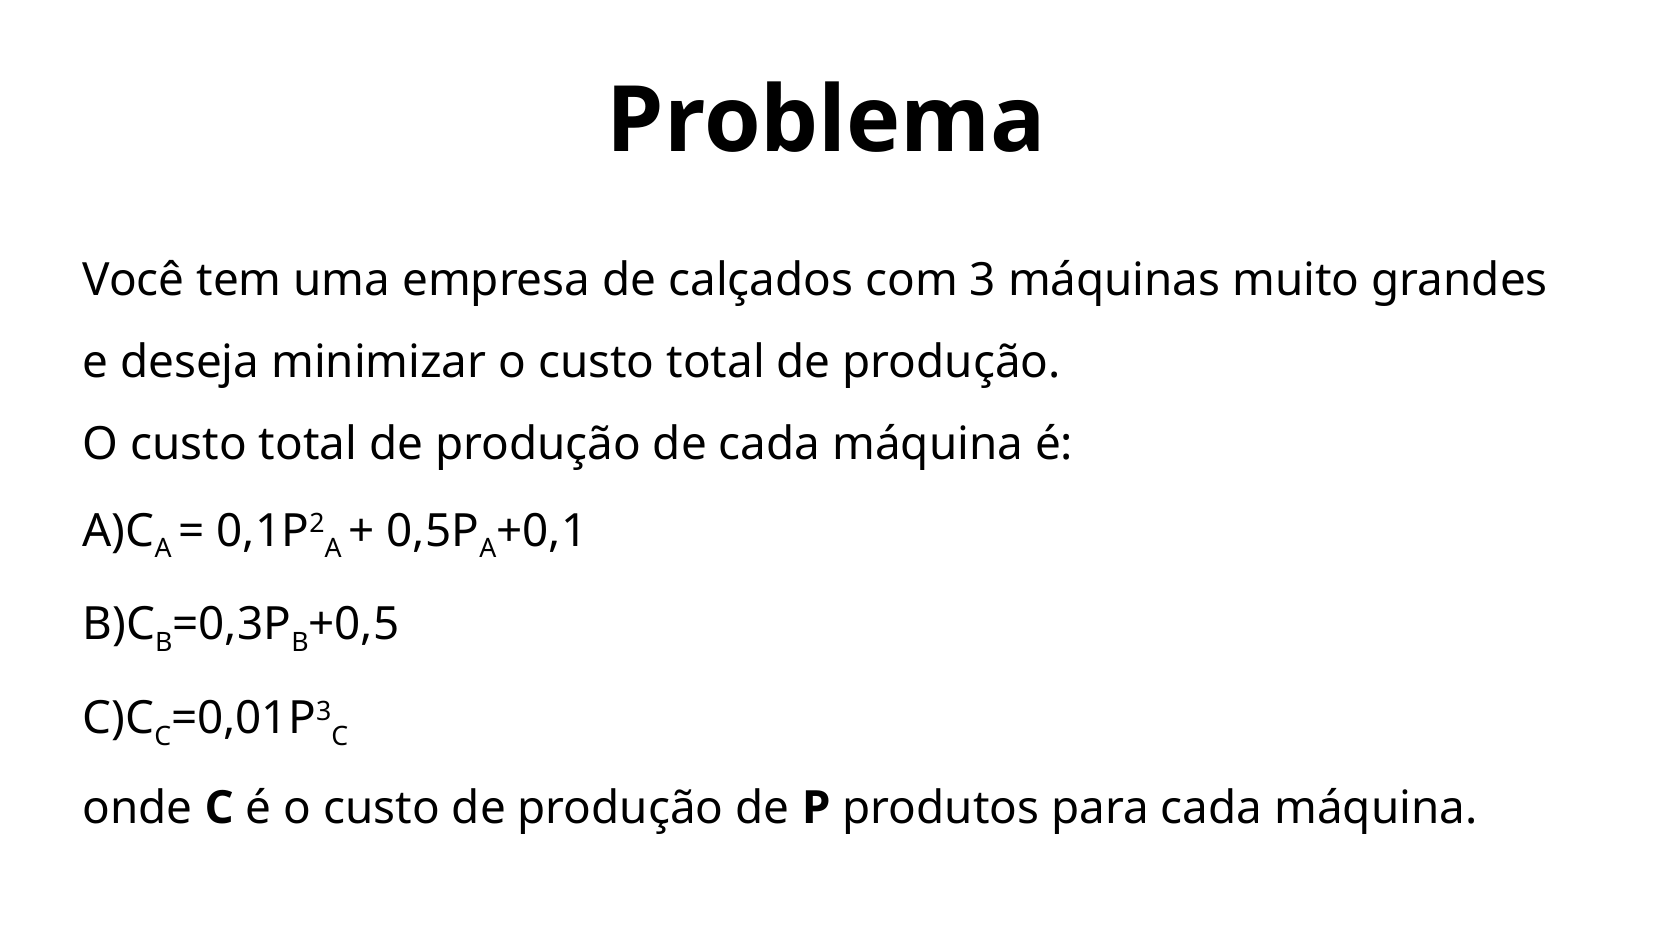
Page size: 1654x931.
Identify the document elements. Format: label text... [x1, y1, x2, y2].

text_box Problema [82, 37, 1571, 193]
text_box Você tem uma empresa de calçados com 3 máquinas muito grandes e deseja minimizar o custo total de produção. O custo total de produção de cada máquina é: CA = 0,1P2A + 0,5PA+0,1 CB=0,3PB+0,5 CC=0,01P3C​ onde C é o custo de produção de P produtos para cada máquina. [82, 221, 1571, 852]
